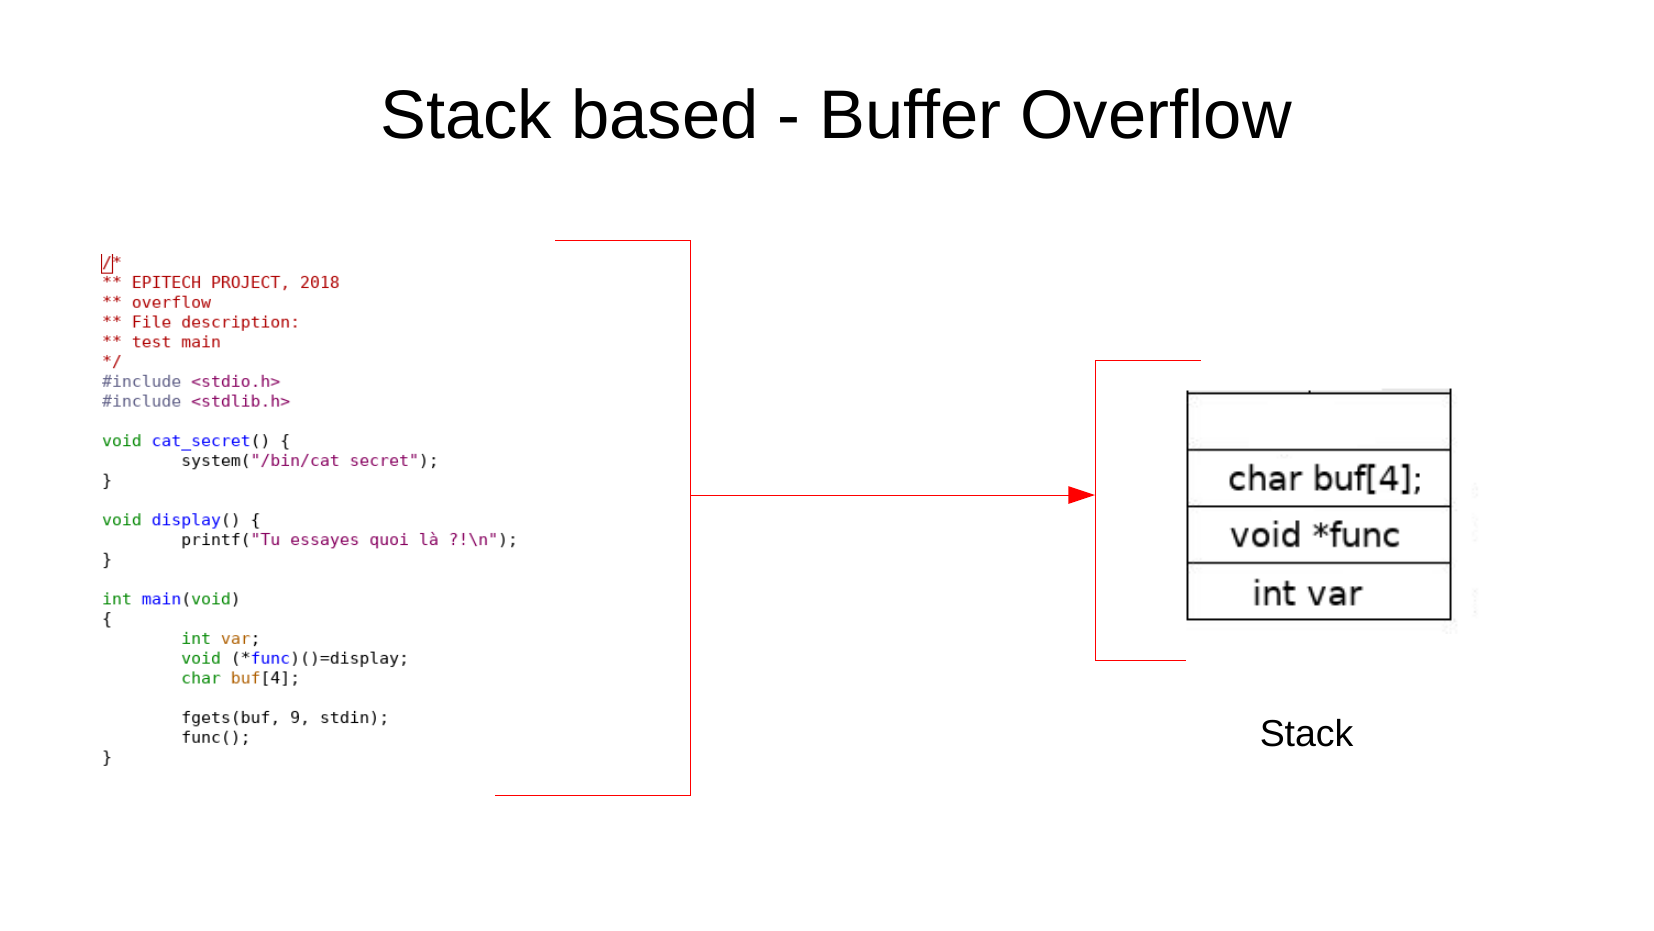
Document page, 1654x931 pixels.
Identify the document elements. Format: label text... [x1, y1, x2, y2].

picture [101, 254, 541, 778]
picture [1140, 374, 1482, 634]
text_box Stack [1245, 705, 1606, 756]
title Stack based - Buffer Overflow [82, 37, 1571, 193]
